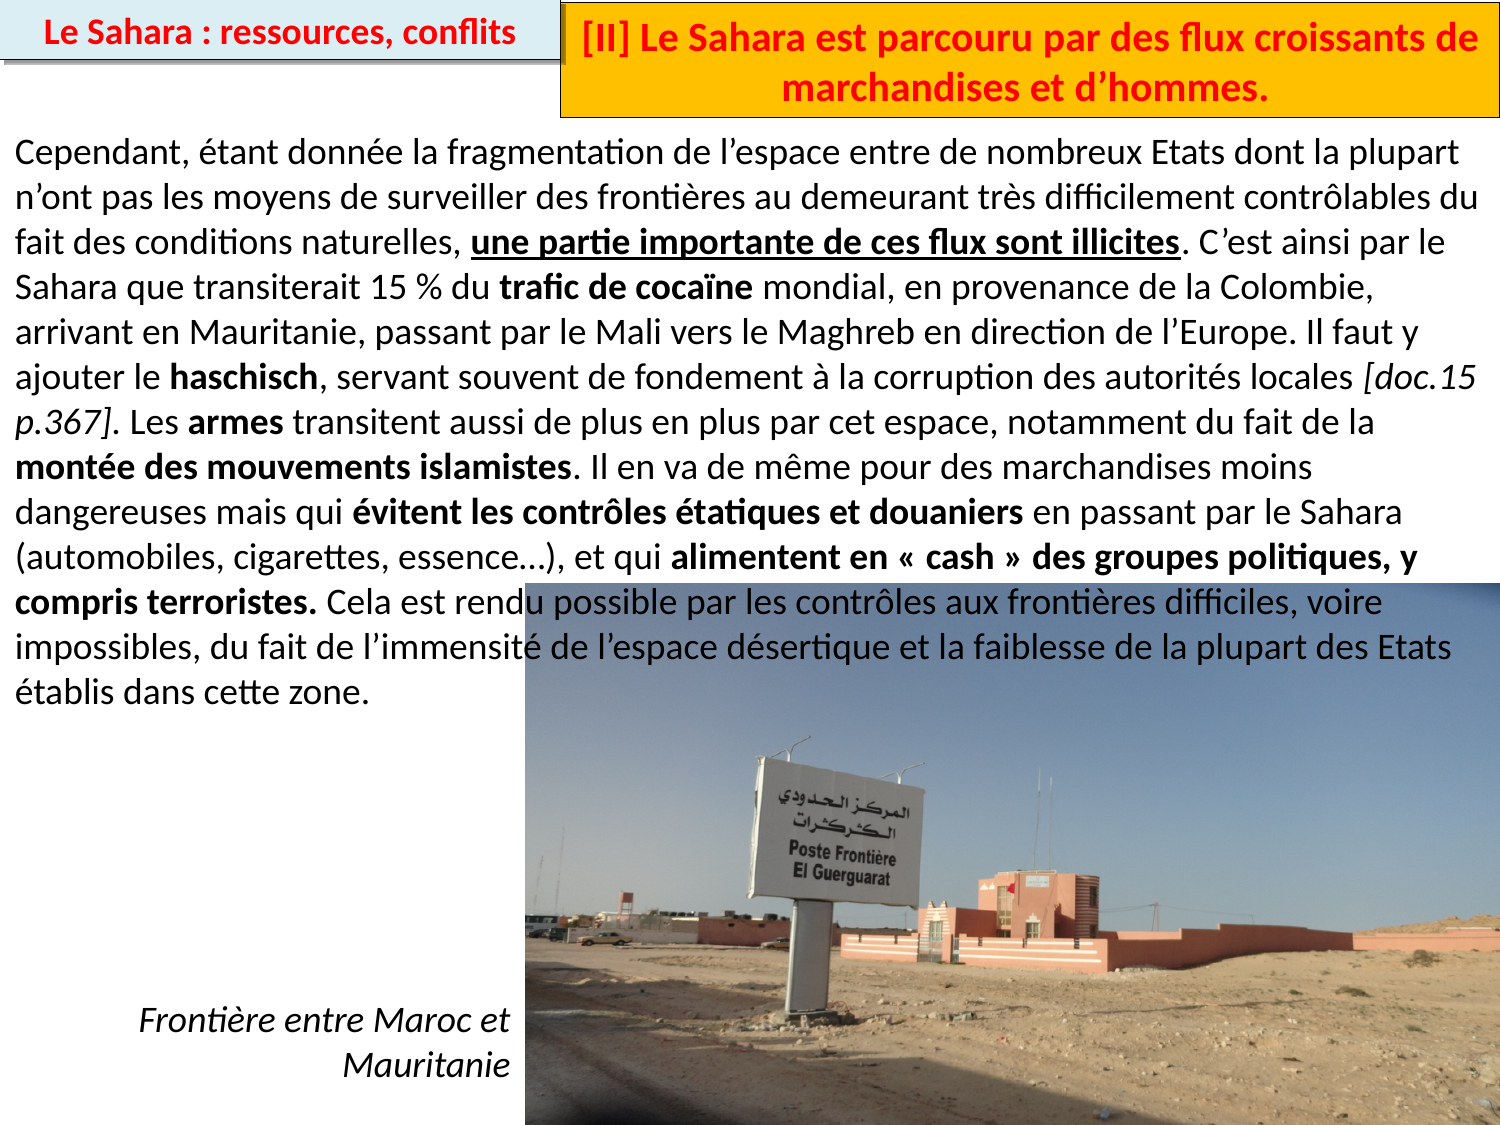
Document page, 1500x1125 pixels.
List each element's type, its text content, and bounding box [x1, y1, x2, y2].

text_box Frontière entre Maroc et Mauritanie [0, 987, 526, 1093]
text_box [II] Le Sahara est parcouru par des flux croissants de marchandises et d’hommes. [560, 2, 1500, 118]
picture [525, 720, 1500, 1125]
text_box Le Sahara : ressources, conflits [0, 0, 561, 60]
text_box Cependant, étant donnée la fragmentation de l’espace entre de nombreux Etats dont la plupart n’ont pas les moyens de surveiller des frontières au demeurant très difficilement contrôlables du fait des conditions naturelles, une partie importante de ces flux sont illicites. C’est ainsi par le Sahara que transiterait 15 % du trafic de cocaïne mondial, en provenance de la Colombie, arrivant en Mauritanie, passant par le Mali vers le Maghreb en direction de l’Europe. Il faut y ajouter le haschisch, servant souvent de fondement à la corruption des autorités locales [doc.15 p.367]. Les armes transitent aussi de plus en plus par cet espace, notamment du fait de la montée des mouvements islamistes. Il en va de même pour des marchandises moins dangereuses mais qui évitent les contrôles étatiques et douaniers en passant par le Sahara (automobiles, cigarettes, essence…), et qui alimentent en « cash » des groupes politiques, y compris terroristes. Cela est rendu possible par les contrôles aux frontières difficiles, voire impossibles, du fait de l’immensité de l’espace désertique et la faiblesse de la plupart des Etats établis dans cette zone. [0, 119, 1500, 720]
